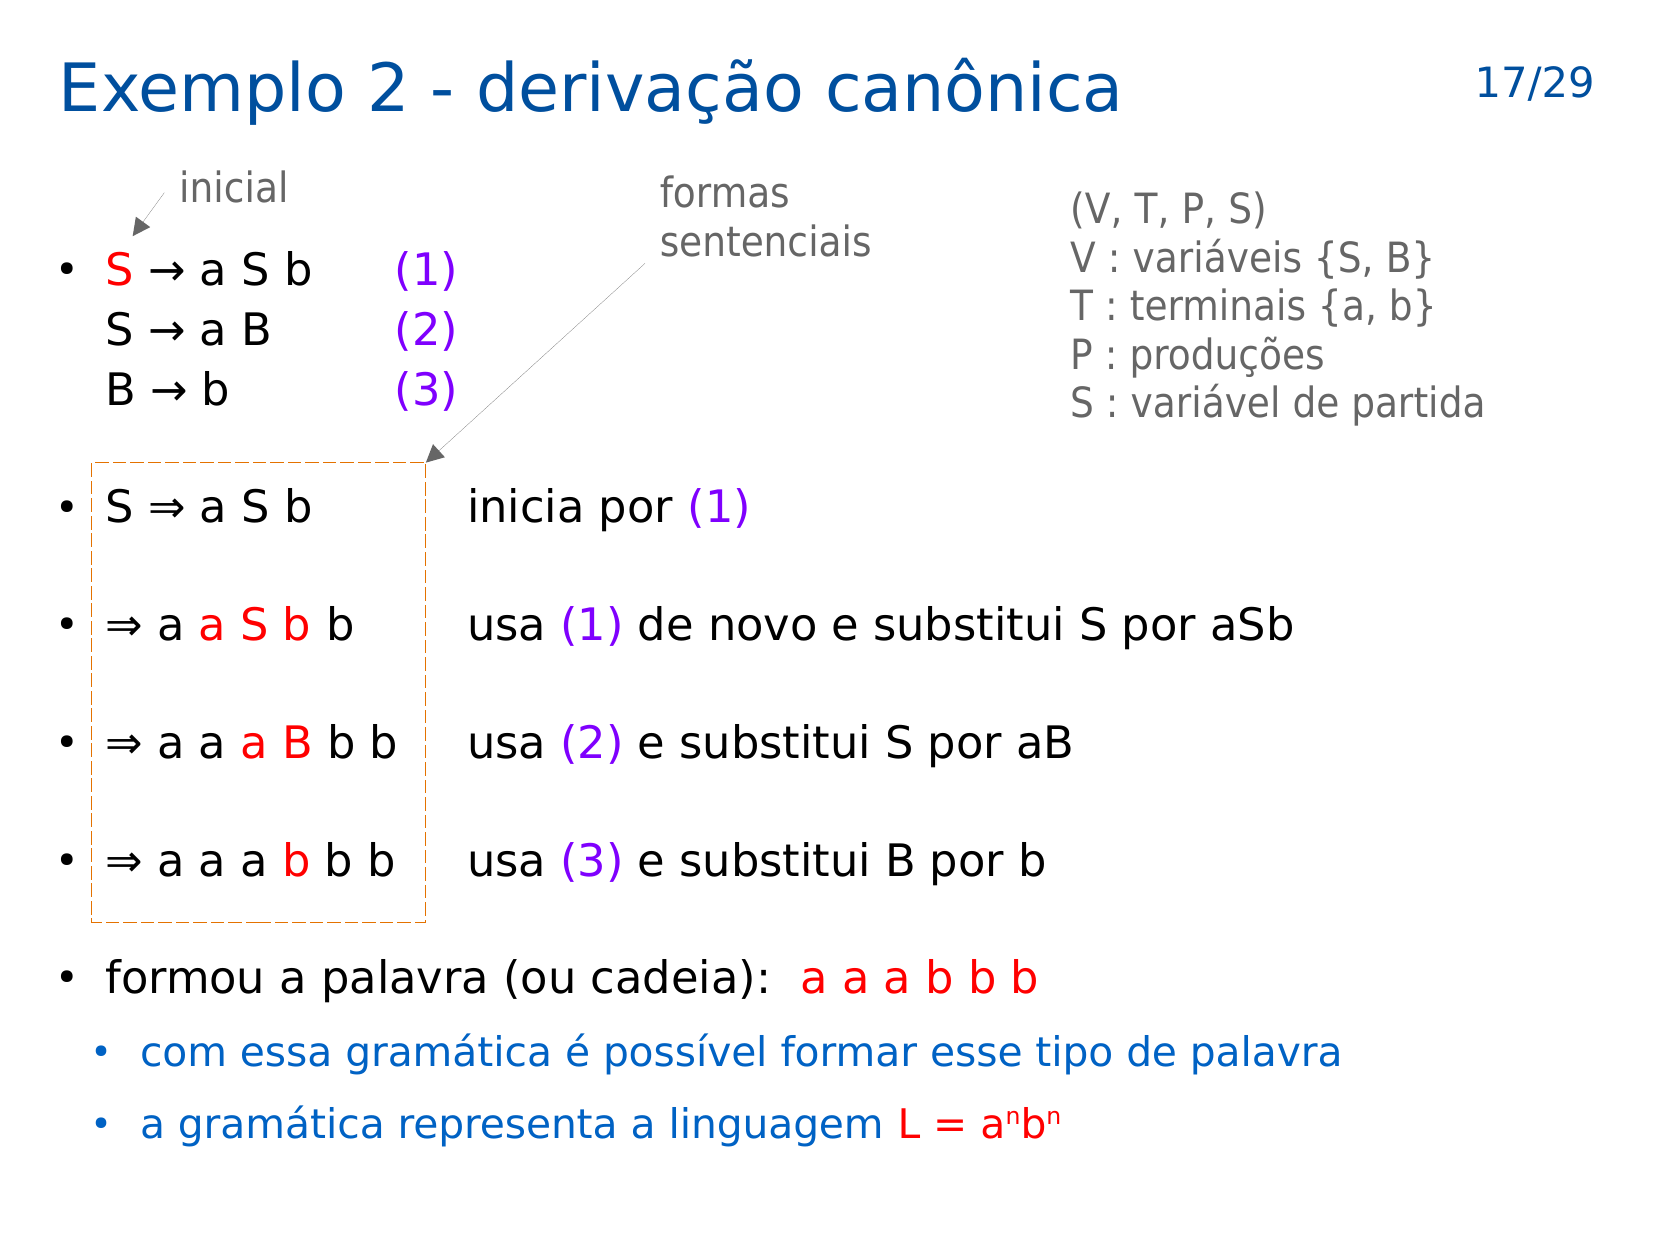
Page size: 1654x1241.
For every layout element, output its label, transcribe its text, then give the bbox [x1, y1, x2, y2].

text_box formas sentenciais [644, 161, 903, 274]
title Exemplo 2 - derivação canônica [59, 29, 1625, 148]
list S → a S b (1) S → a B (2) B → b (3) S ⇒ a S b inicia por (1) ⇒ a a S b b usa (1) de novo e substitui S por aSb ⇒ a a a B b b usa (2) e substitui S por aB ⇒ a a a b b b usa (3) e substitui B por b formou a palavra (ou cadeia): a a a b b b com essa gramática é possível formar esse tipo de palavra a gramática representa a linguagem L = anbn [59, 236, 1595, 1211]
text_box inicial [164, 156, 338, 222]
text_box (V, T, P, S) V : variáveis {S, B} T : terminais {a, b} P : produções S : variável de partida [1055, 177, 1520, 443]
